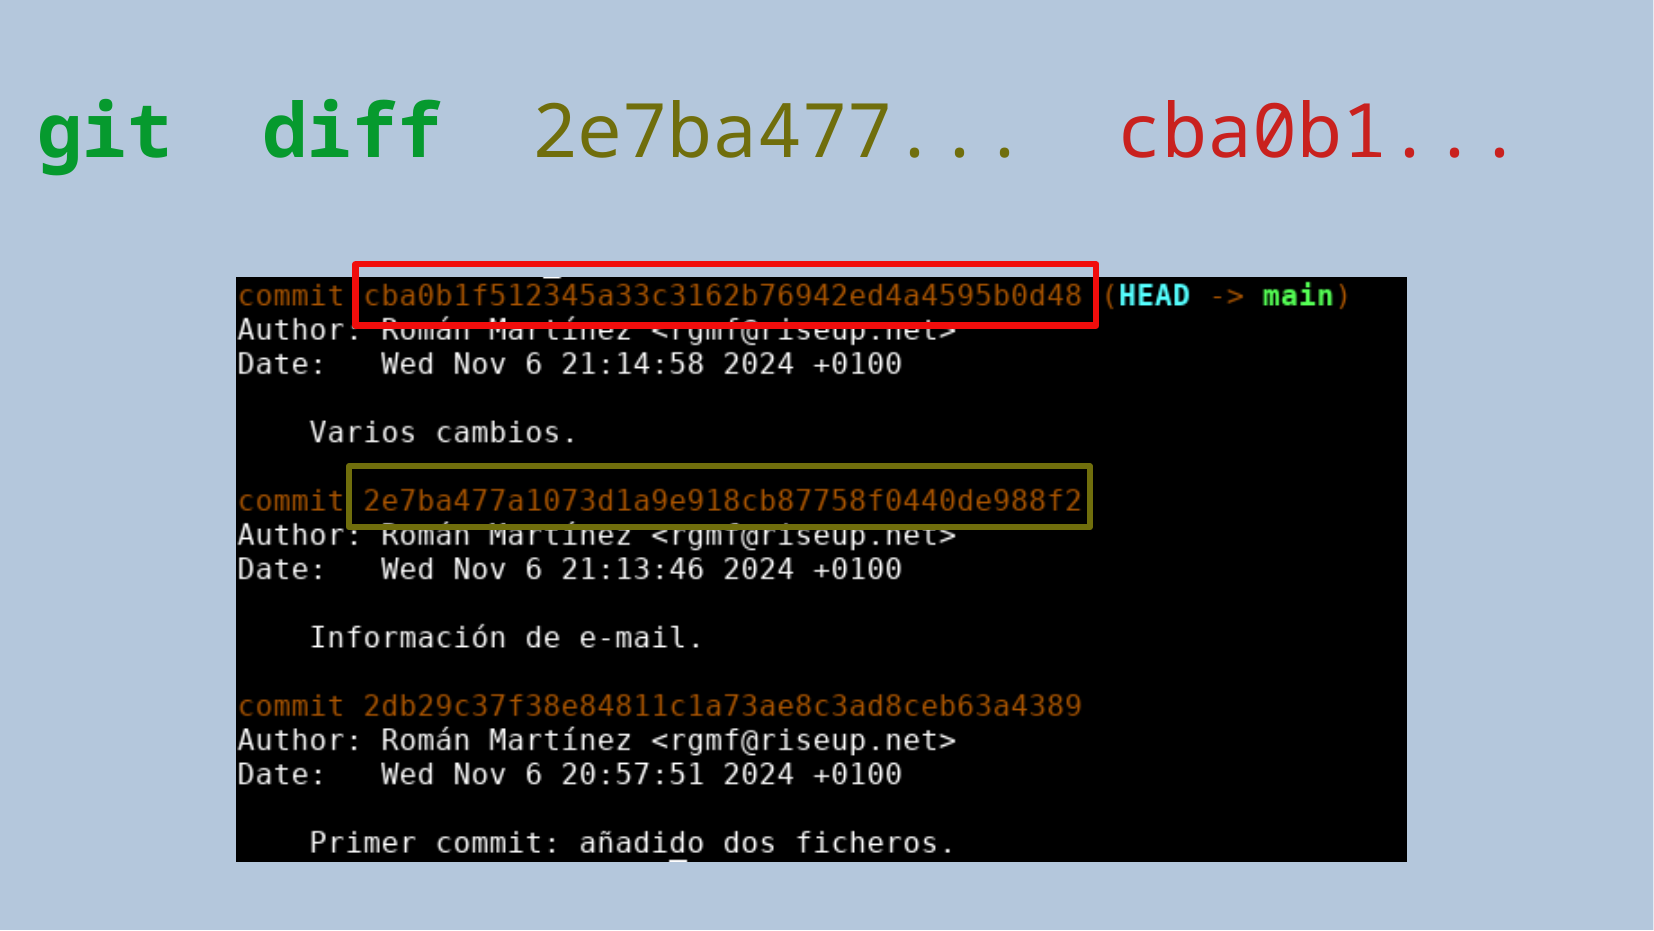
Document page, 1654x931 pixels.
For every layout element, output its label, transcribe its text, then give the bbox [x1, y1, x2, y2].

picture [359, 277, 1093, 322]
subtitle git diff 2e7ba477... cba0b1... [37, 76, 1624, 797]
picture [236, 277, 1407, 862]
subtitle git diff 2e7ba477... cba0b1... [359, 267, 1093, 277]
